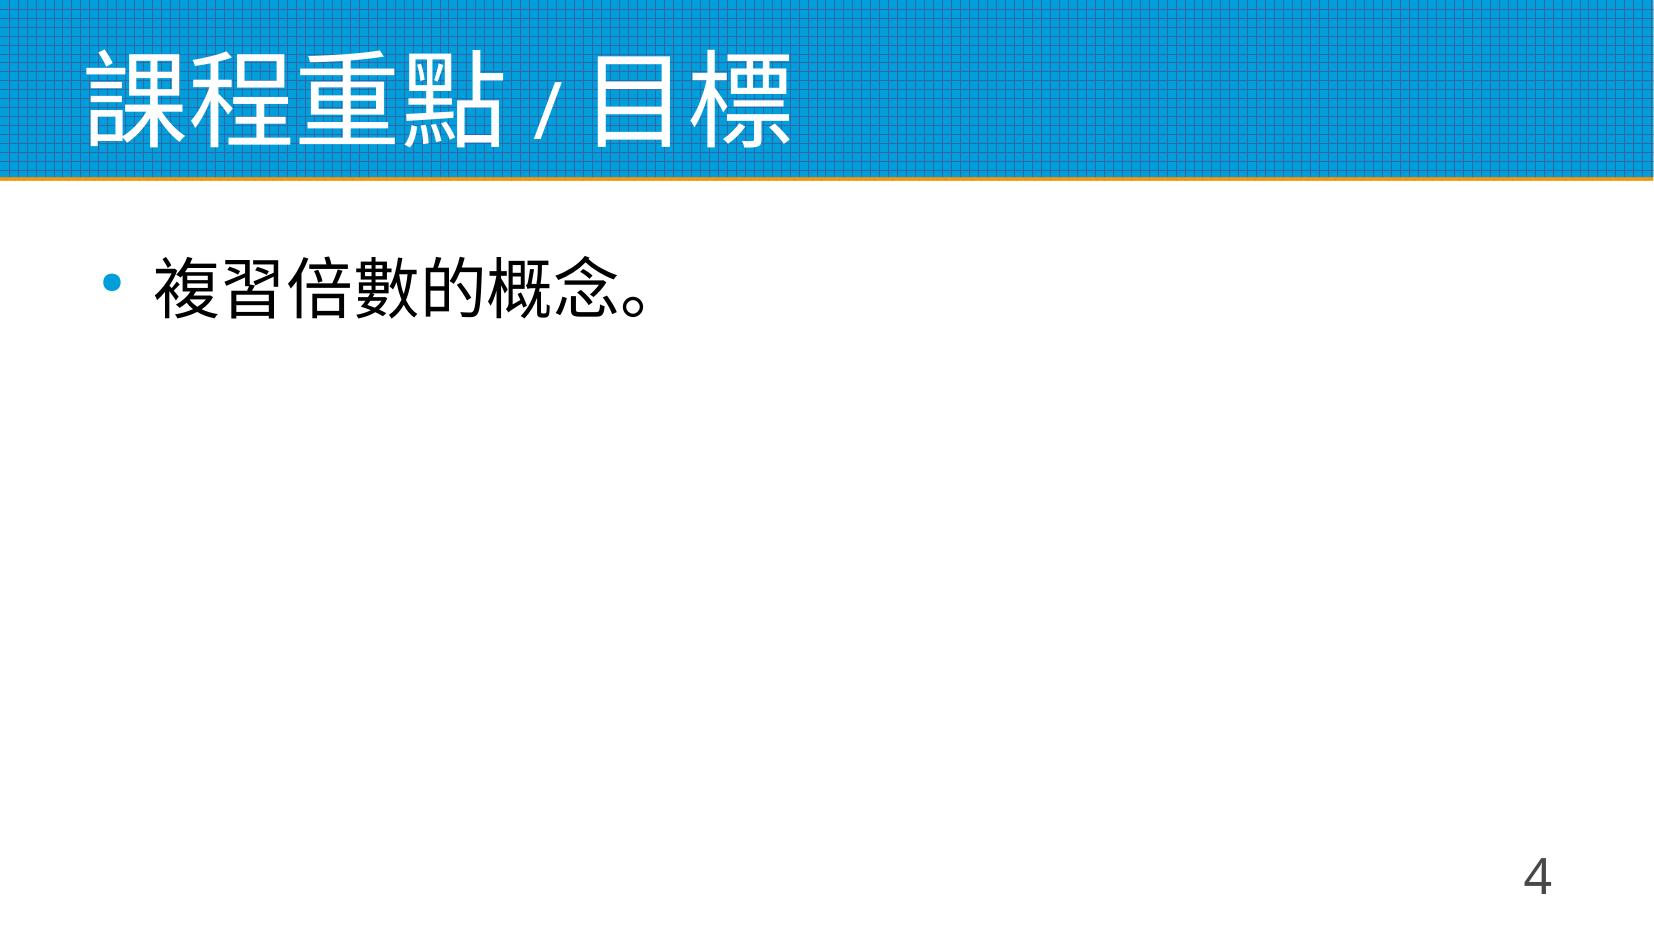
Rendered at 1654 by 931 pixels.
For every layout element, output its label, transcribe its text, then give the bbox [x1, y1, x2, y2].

title 課程重點/目標 [82, 14, 1571, 171]
list 複習倍數的概念。 [82, 236, 1563, 811]
